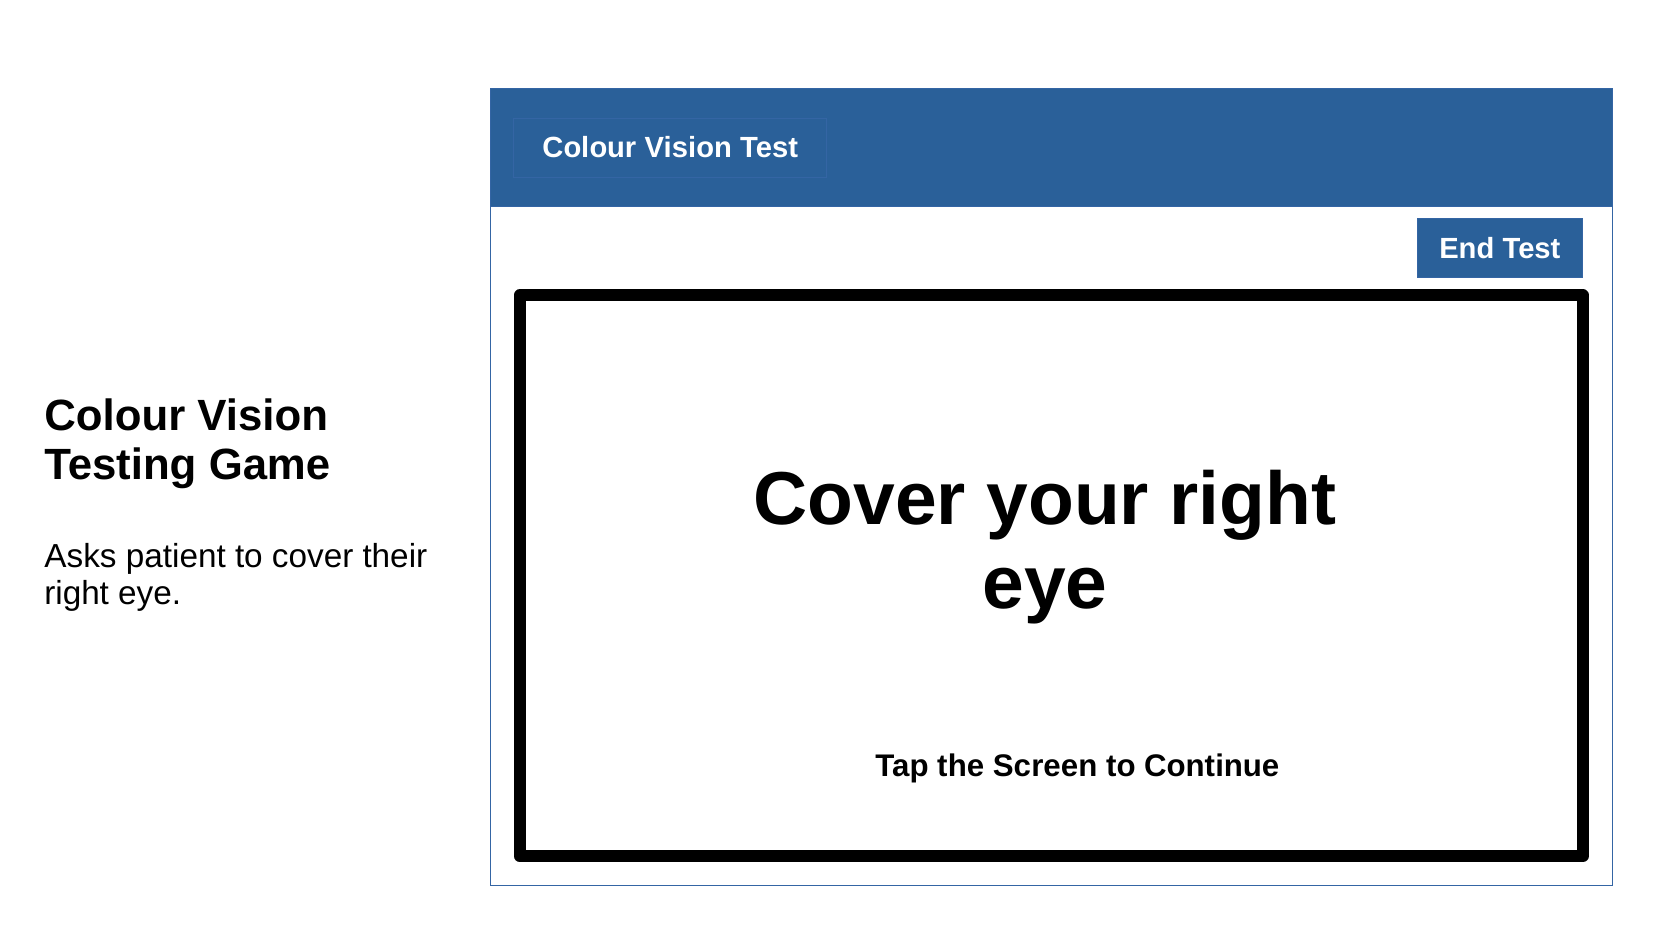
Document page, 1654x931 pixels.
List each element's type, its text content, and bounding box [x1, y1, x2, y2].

text_box Tap the Screen to Continue [797, 740, 1359, 790]
text_box End Test [1417, 218, 1583, 278]
text_box Colour Vision Testing Game Asks patient to cover their right eye. [29, 384, 443, 620]
text_box Cover your right eye [702, 448, 1388, 632]
text_box [490, 88, 1613, 886]
text_box Colour Vision Test [513, 118, 827, 178]
